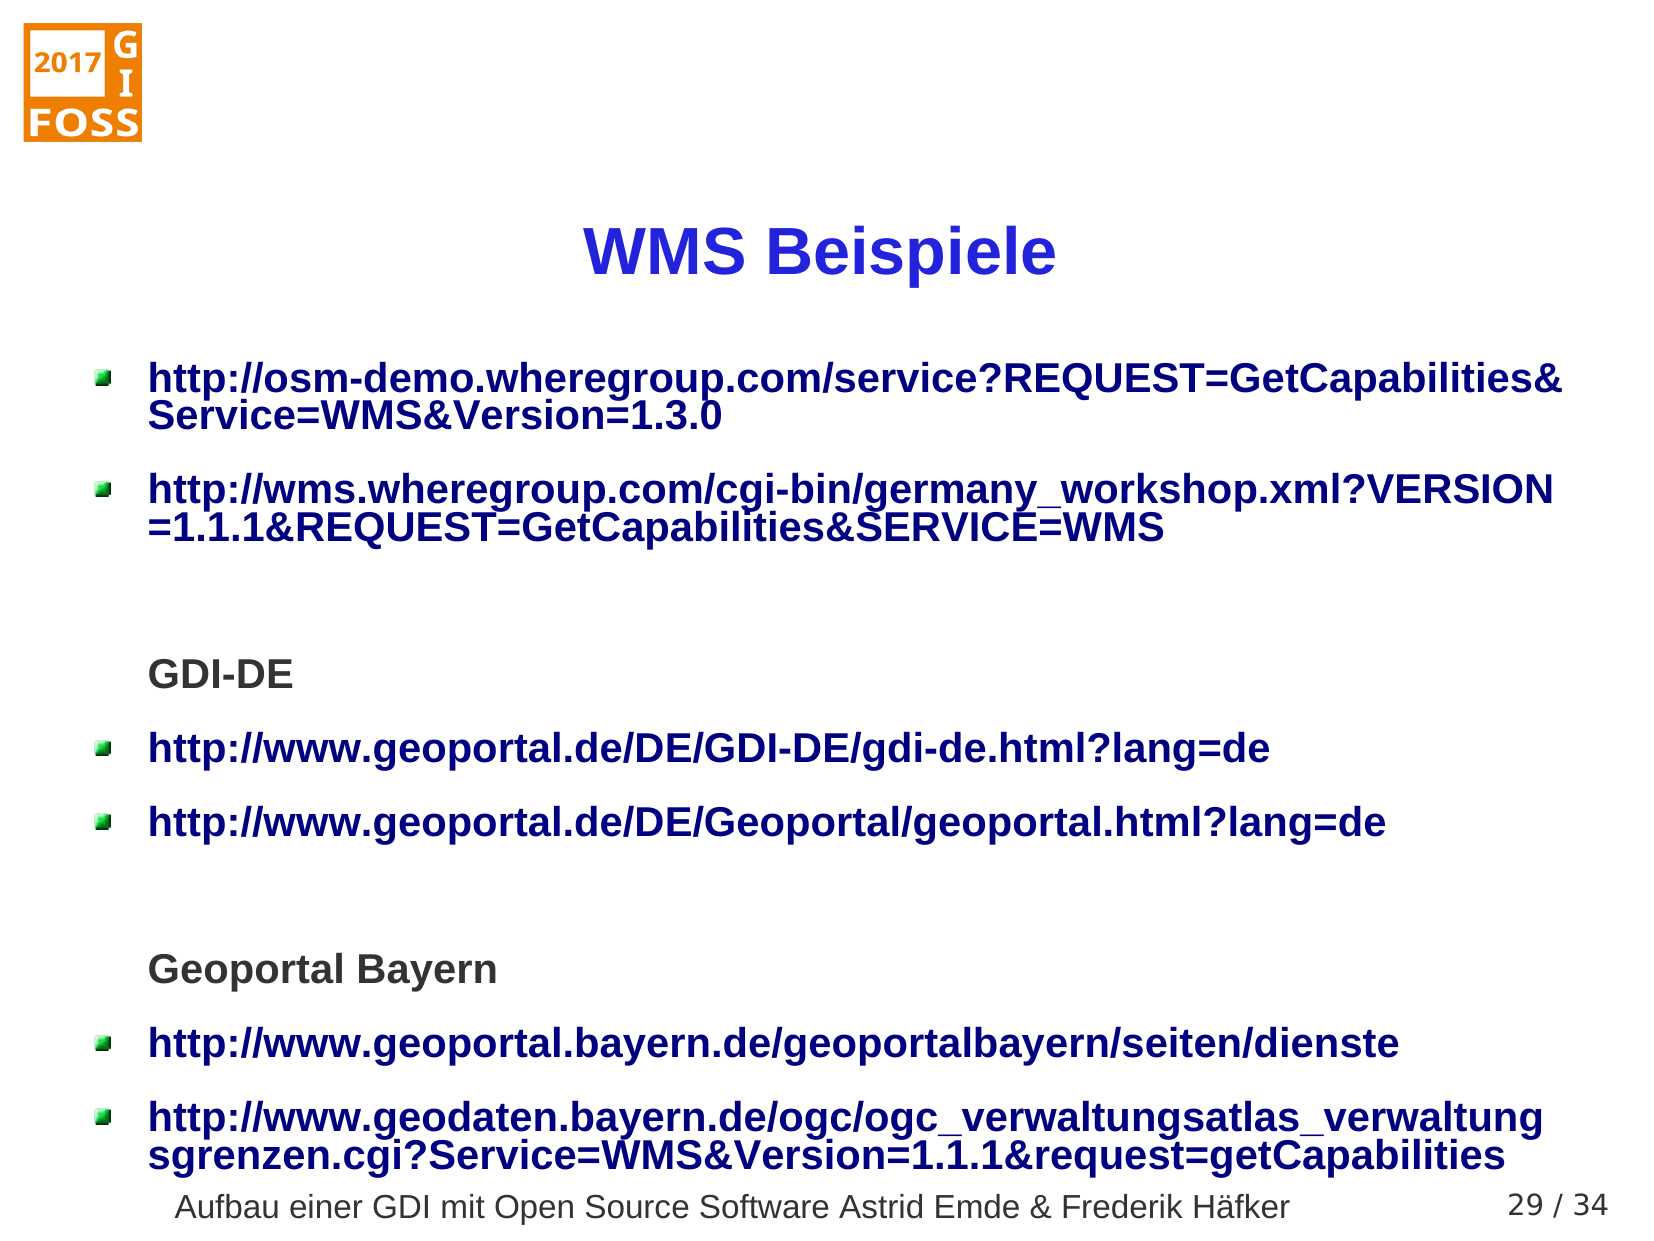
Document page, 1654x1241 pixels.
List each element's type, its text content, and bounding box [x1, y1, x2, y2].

title WMS Beispiele [76, 177, 1565, 325]
list http://osm-demo.wheregroup.com/service?REQUEST=GetCapabilities&Service=WMS&Version=1.3.0 http://wms.wheregroup.com/cgi-bin/germany_workshop.xml?VERSION=1.1.1&REQUEST=GetCapabilities&SERVICE=WMS GDI-DE http://www.geoportal.de/DE/GDI-DE/gdi-de.html?lang=de http://www.geoportal.de/DE/Geoportal/geoportal.html?lang=de Geoportal Bayern http://www.geoportal.bayern.de/geoportalbayern/seiten/dienste http://www.geodaten.bayern.de/ogc/ogc_verwaltungsatlas_verwaltungsgrenzen.cgi?Service=WMS&Version=1.1.1&request=getCapabilities [76, 354, 1565, 1241]
picture [23, 23, 142, 142]
